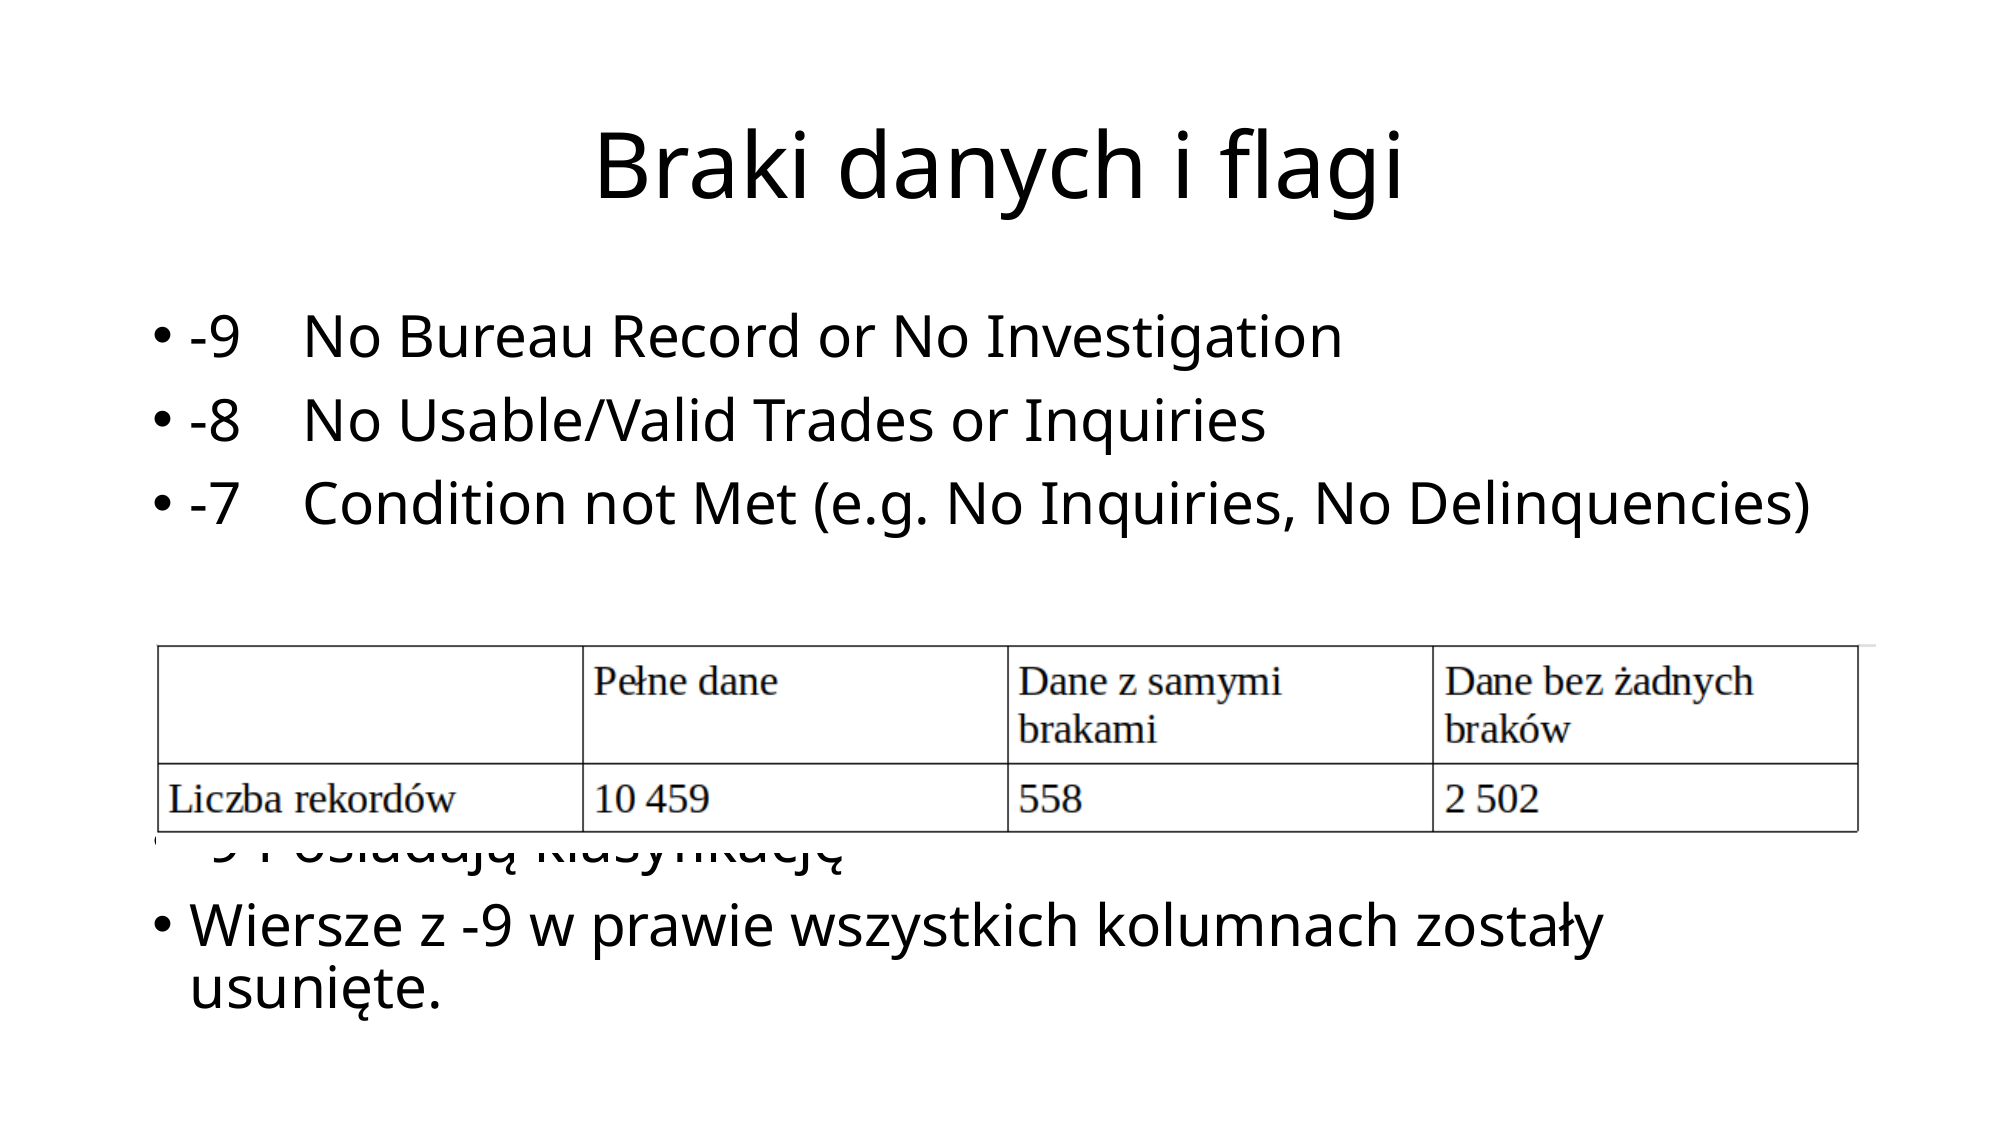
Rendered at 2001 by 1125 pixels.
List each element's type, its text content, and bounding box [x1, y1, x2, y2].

title Braki danych i flagi [137, 59, 1863, 278]
picture [156, 644, 1876, 853]
list -9 No Bureau Record or No Investigation -8 No Usable/Valid Trades or Inquiries -7 Condition not Met (e.g. No Inquiries, No Delinquencies) -9 Posiadają klasyfikację Wiersze z -9 w prawie wszystkich kolumnach zostały usunięte. [137, 299, 1863, 1014]
